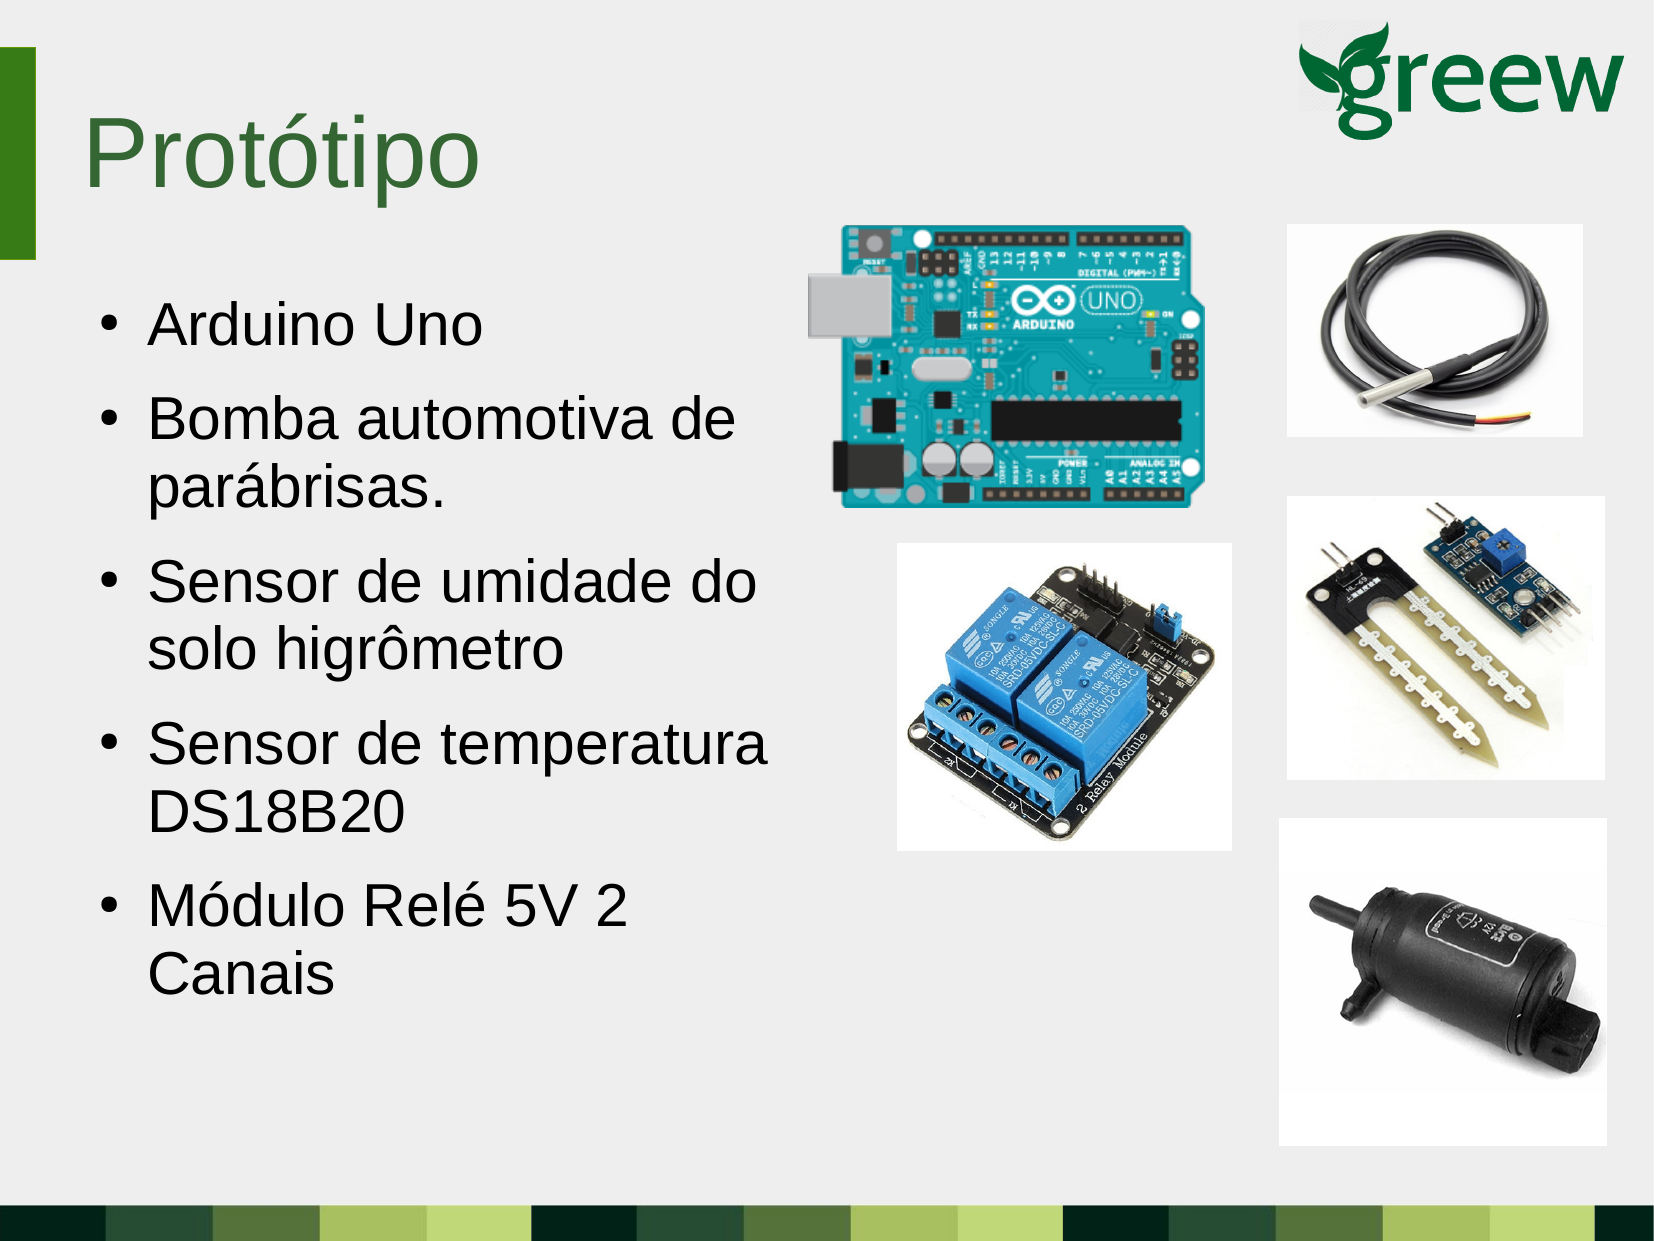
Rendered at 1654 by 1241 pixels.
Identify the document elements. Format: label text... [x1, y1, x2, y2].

picture [897, 543, 1232, 851]
picture [0, 1204, 1654, 1241]
picture [1287, 496, 1605, 780]
picture [807, 224, 1205, 508]
list Arduino Uno Bomba automotiva de parábrisas. Sensor de umidade do solo higrômetro Sensor de temperatura DS18B20 Módulo Relé 5V 2 Canais [82, 290, 809, 1010]
picture [1287, 224, 1583, 437]
title Protótipo [82, 49, 1288, 257]
picture [1279, 818, 1607, 1146]
picture [1295, 19, 1630, 142]
